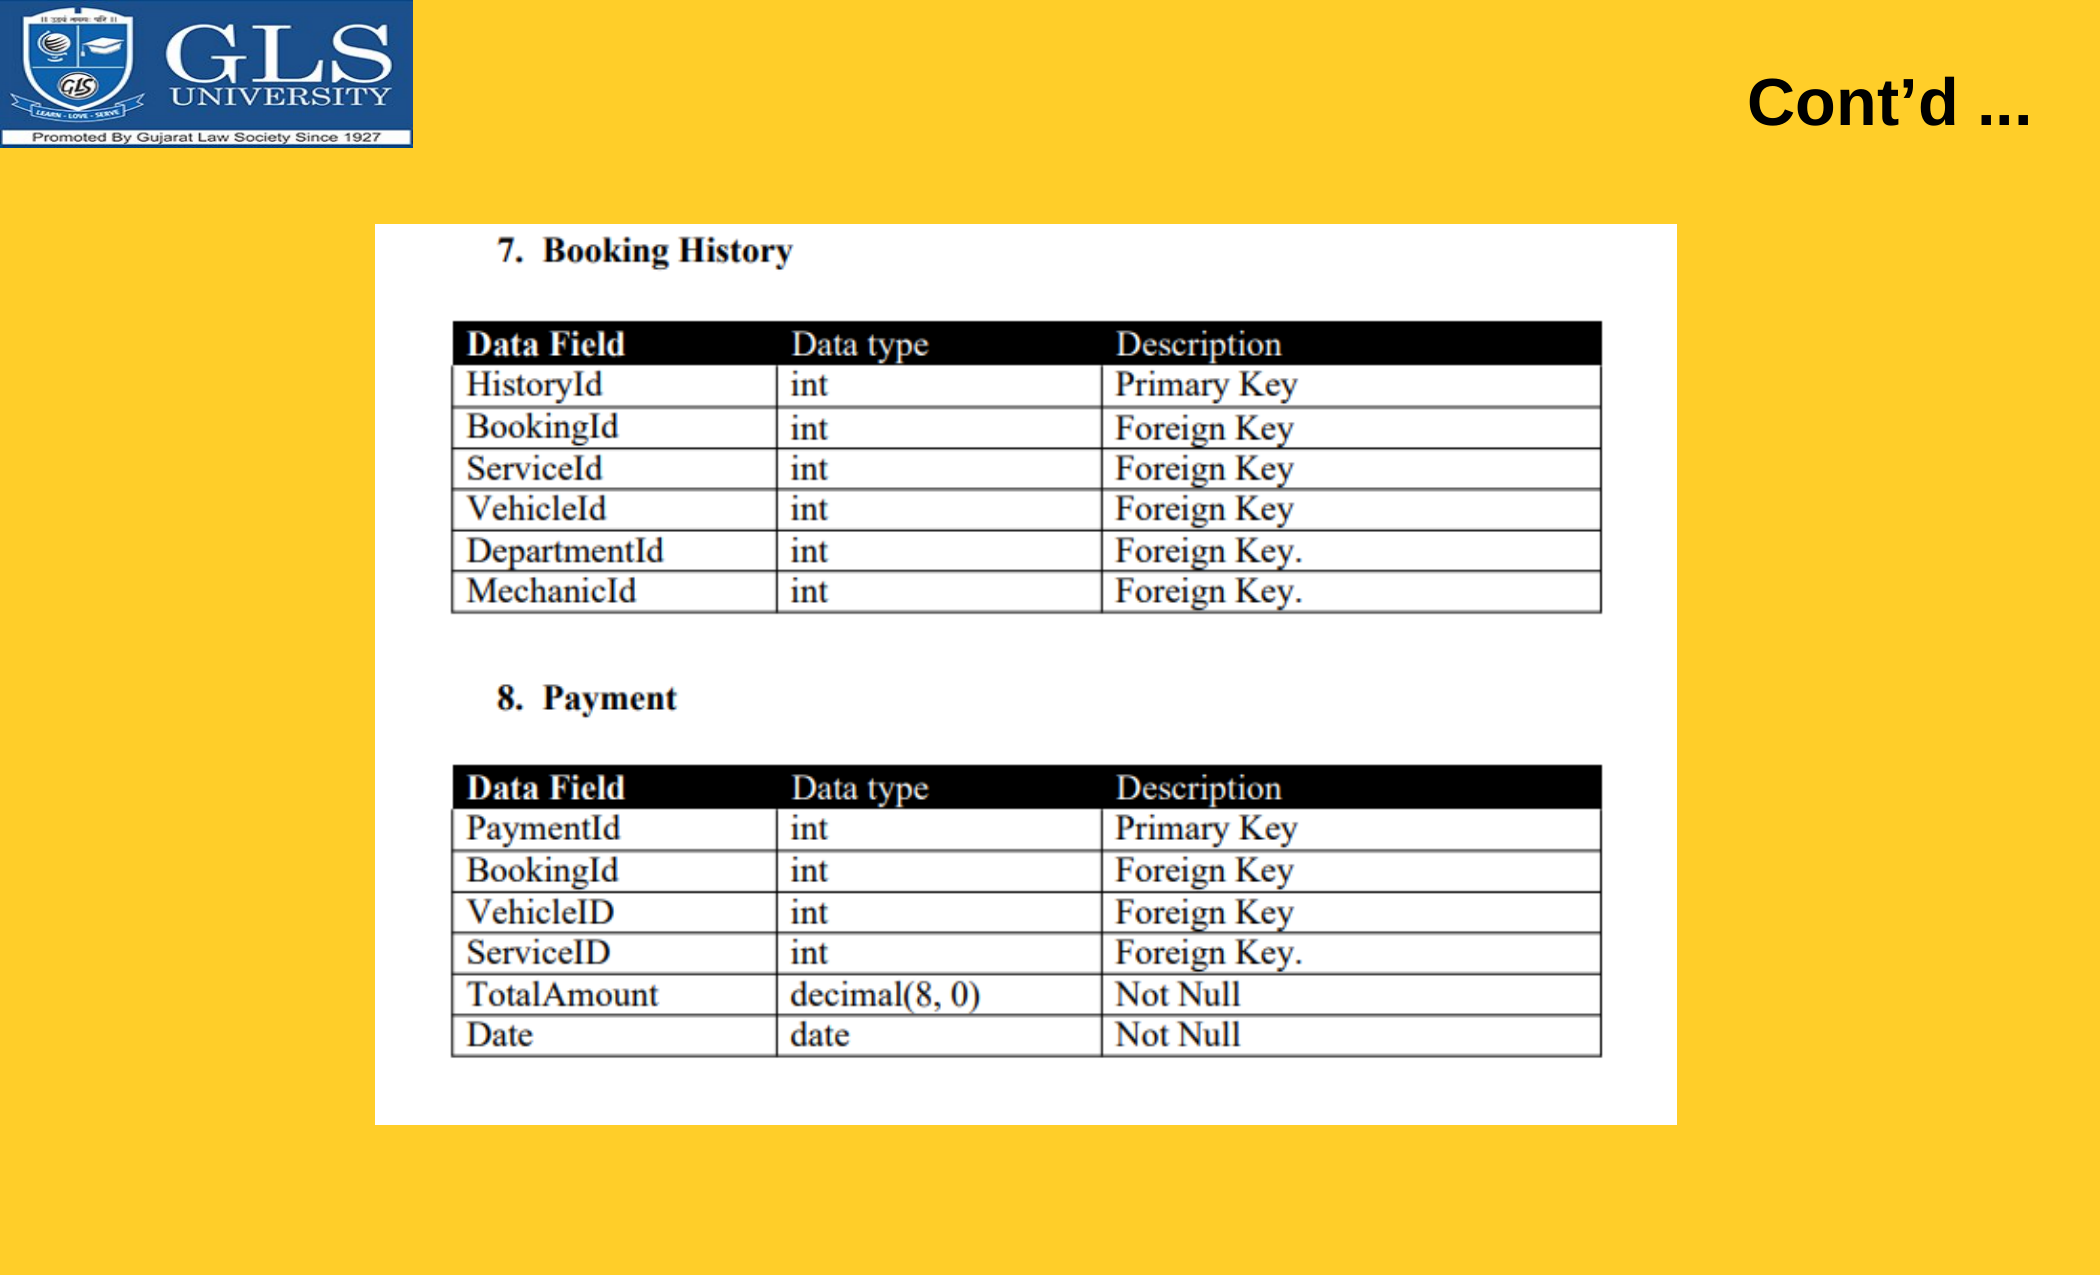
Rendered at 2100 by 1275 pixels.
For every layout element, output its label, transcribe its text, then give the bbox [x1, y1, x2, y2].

picture [375, 224, 1677, 1126]
picture [0, 0, 413, 148]
text_box Cont’d ... [1732, 57, 2063, 147]
